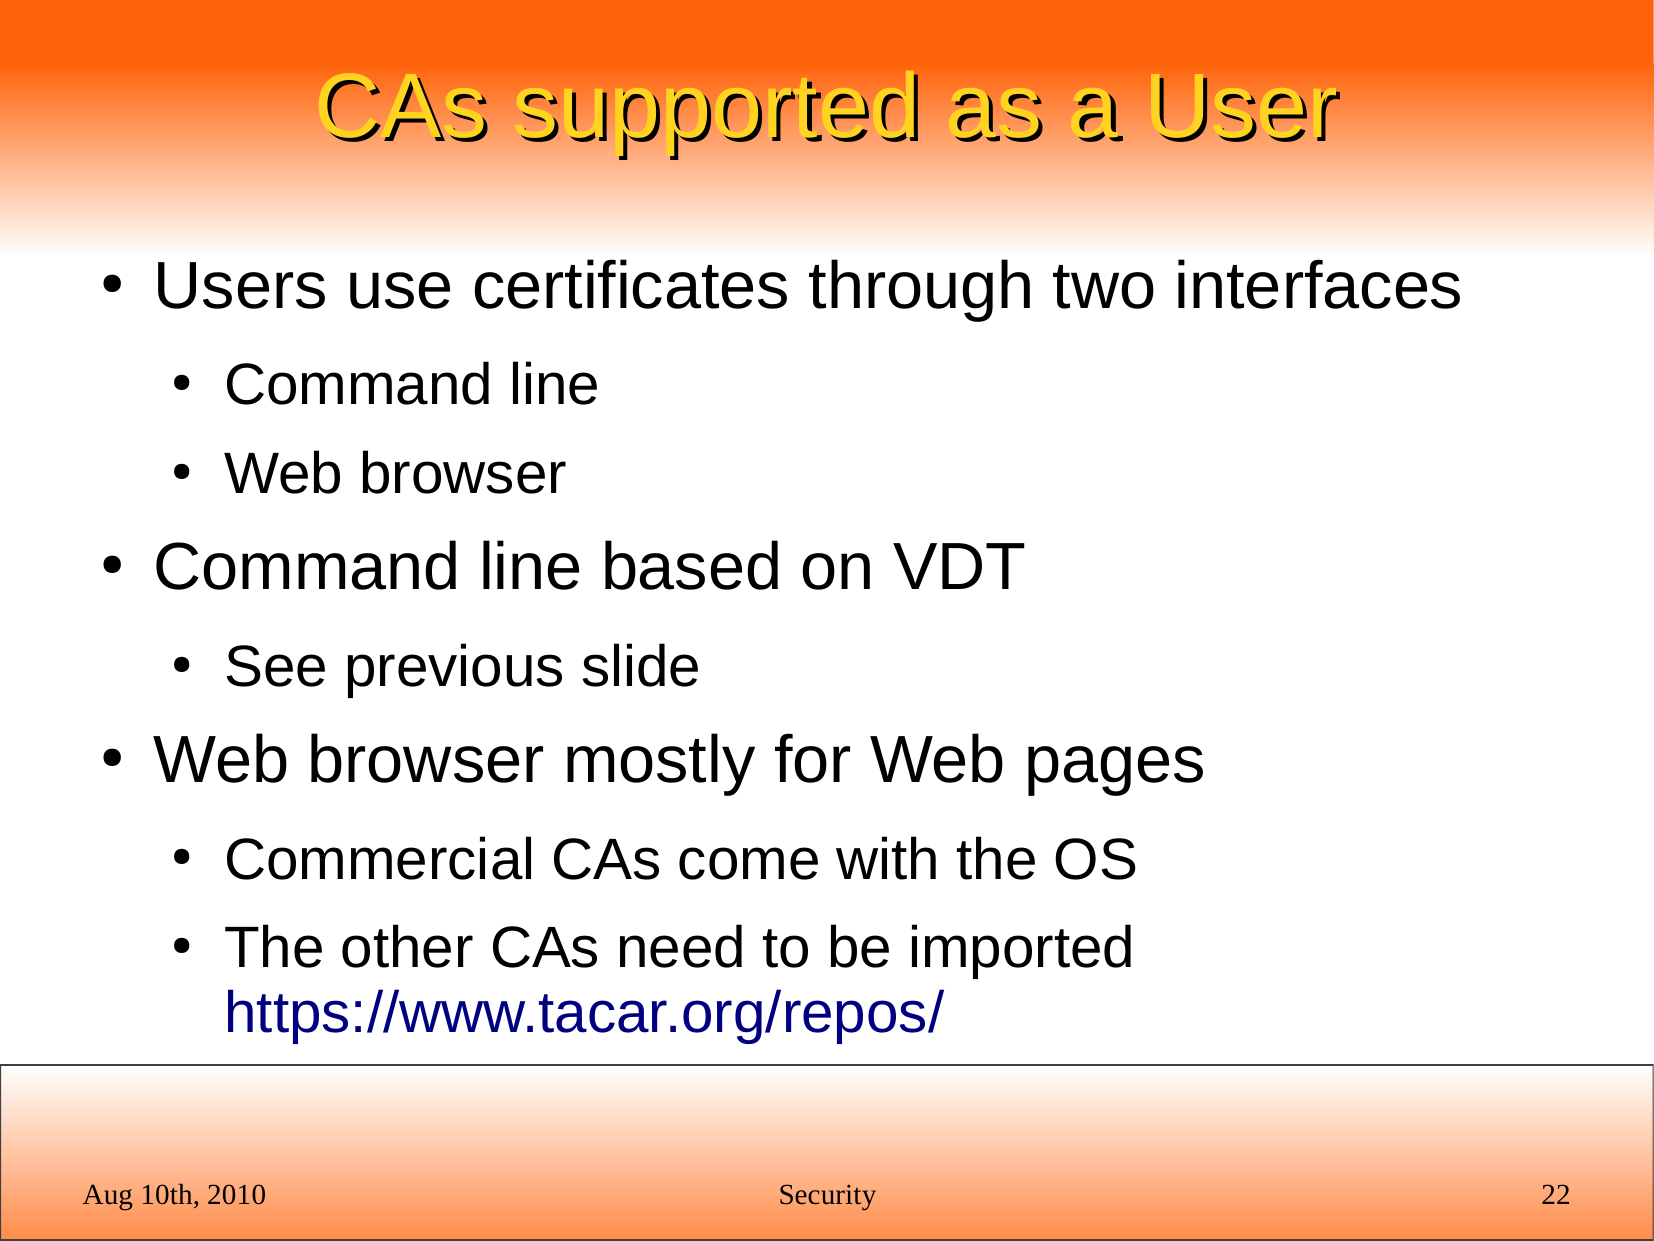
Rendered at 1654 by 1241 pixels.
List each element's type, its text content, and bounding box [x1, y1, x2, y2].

title CAs supported as a User [82, 9, 1571, 202]
list Users use certificates through two interfaces Command line Web browser Command line based on VDT See previous slide Web browser mostly for Web pages Commercial CAs come with the OS The other CAs need to be imported https://www.tacar.org/repos/ [82, 247, 1571, 1067]
